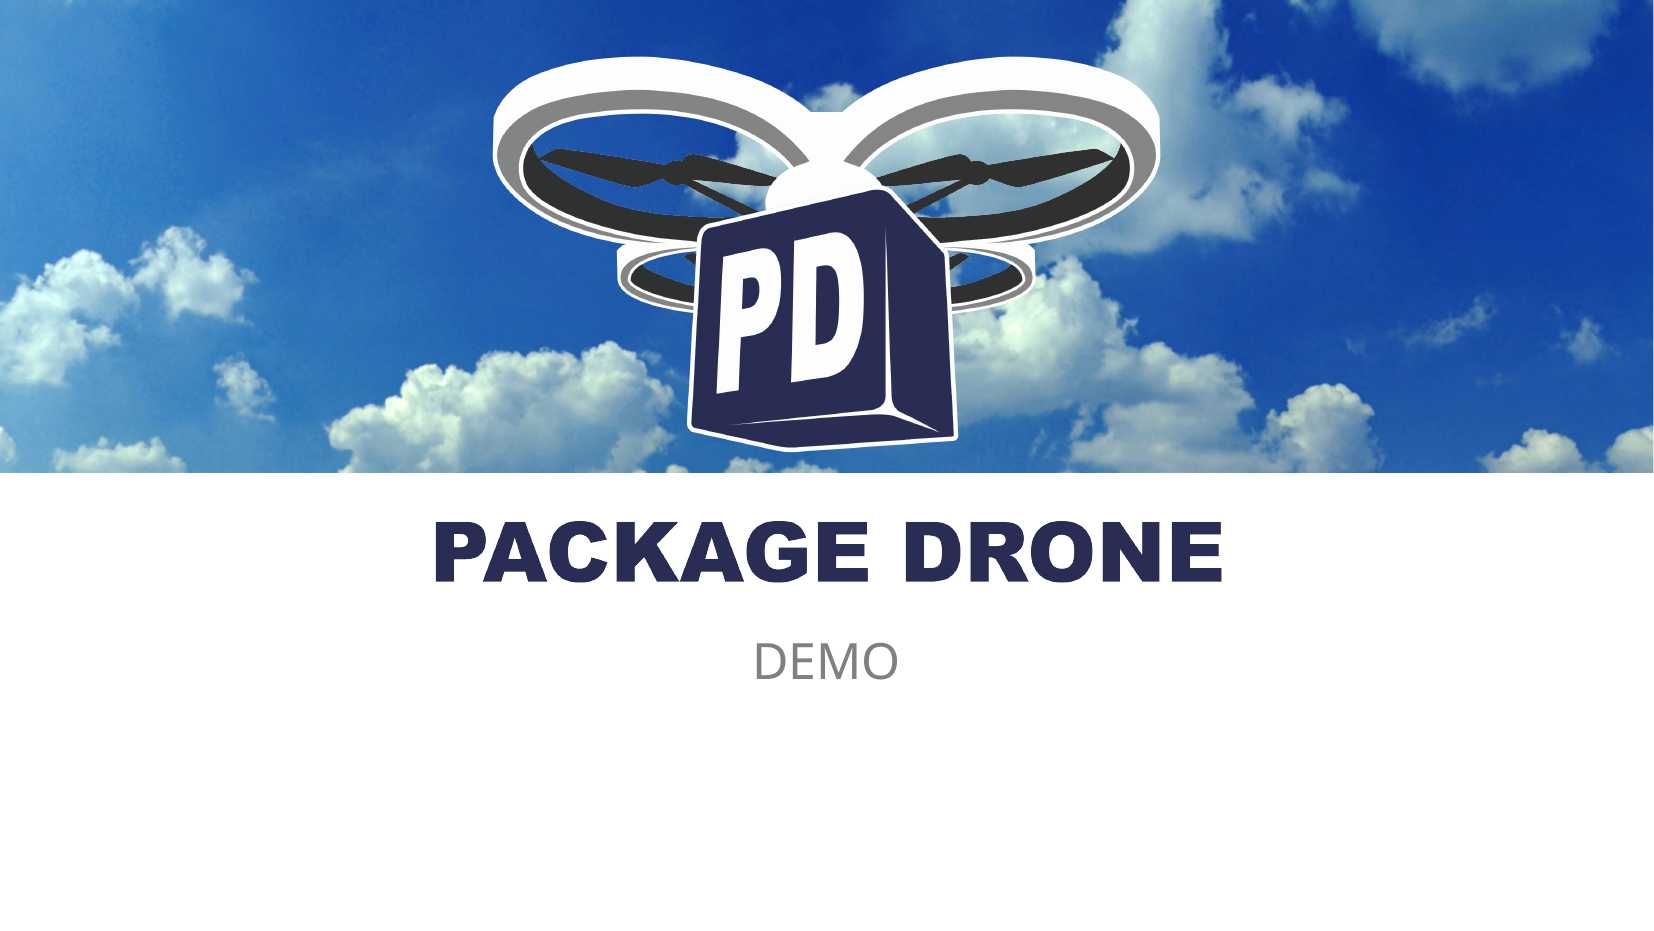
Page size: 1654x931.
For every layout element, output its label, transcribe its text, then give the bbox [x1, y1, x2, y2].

picture [0, 0, 1654, 510]
subtitle DEMO [82, 510, 1571, 811]
